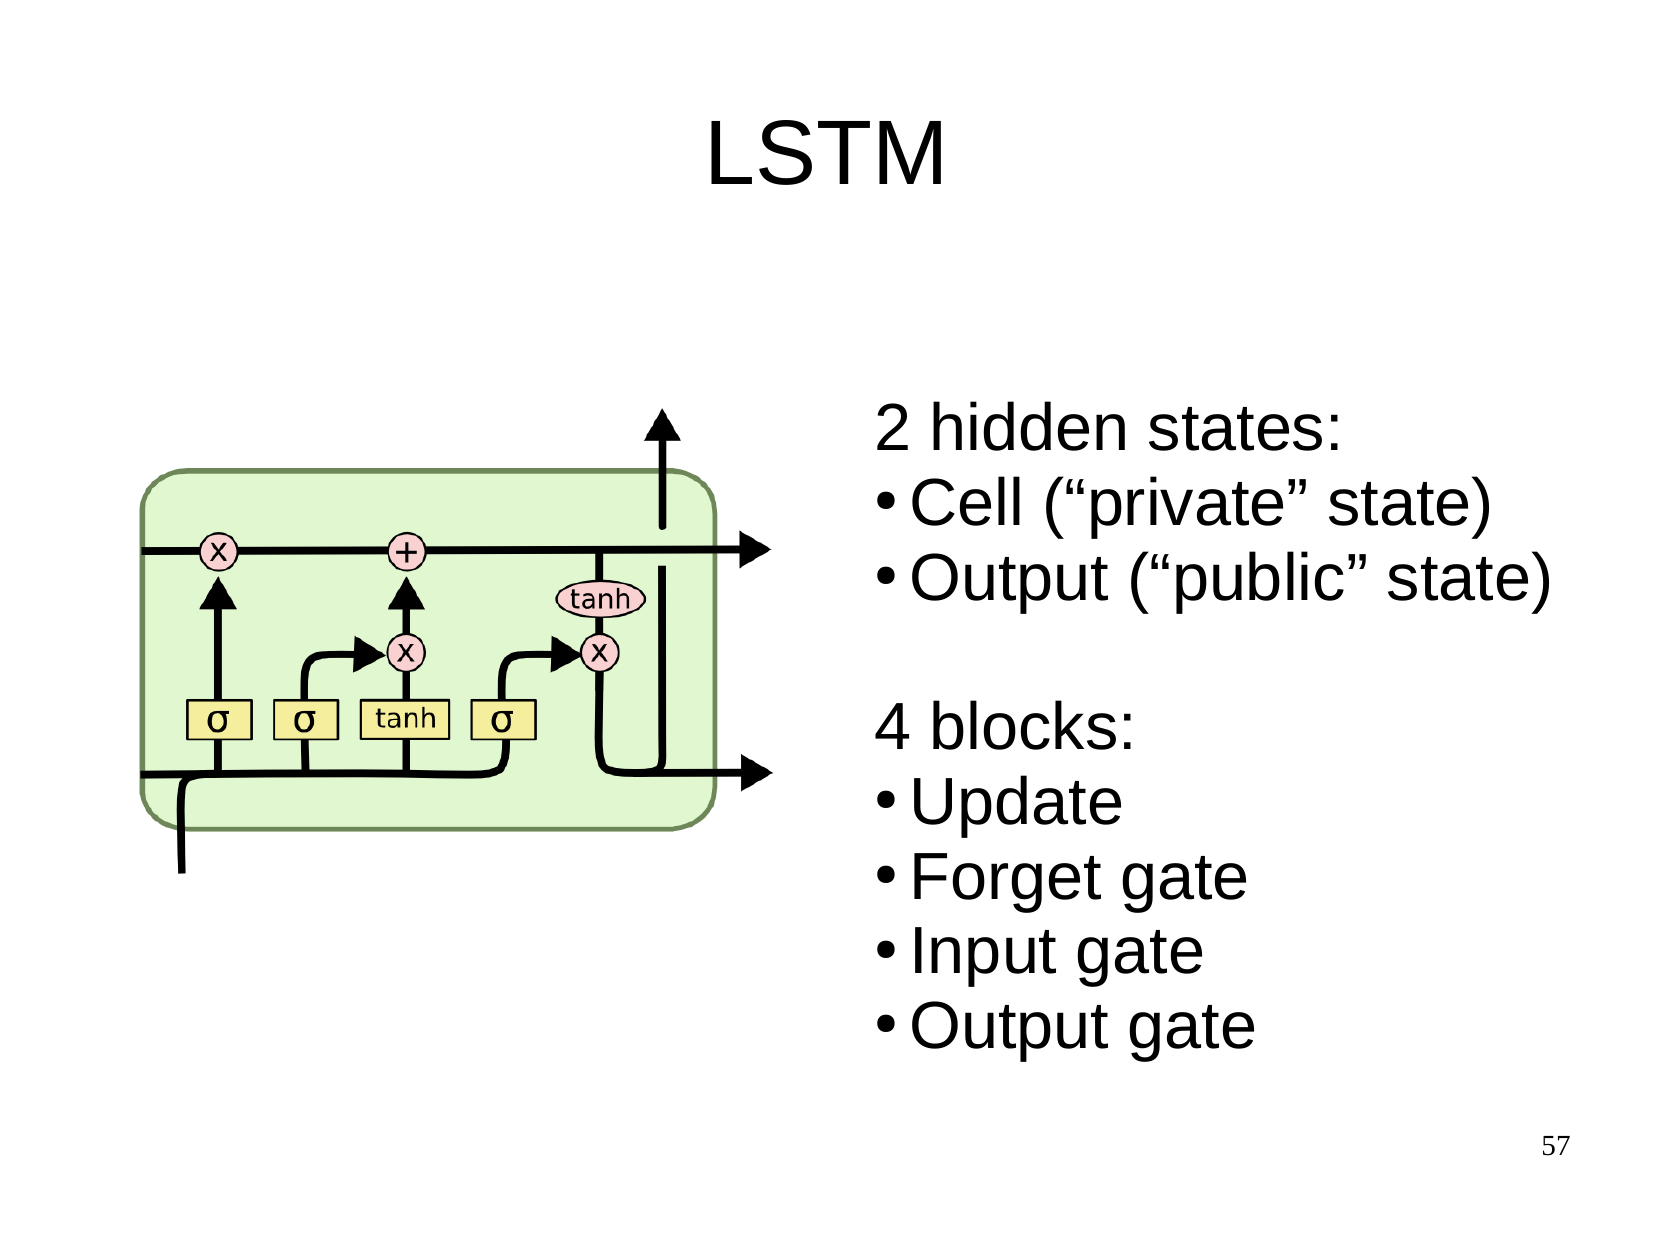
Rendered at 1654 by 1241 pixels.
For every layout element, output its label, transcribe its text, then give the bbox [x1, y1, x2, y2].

text_box 2 hidden states: Cell (“private” state) Output (“public” state) 4 blocks: Update Forget gate Input gate Output gate [859, 382, 1606, 1071]
title LSTM [82, 49, 1571, 257]
picture [57, 345, 809, 930]
